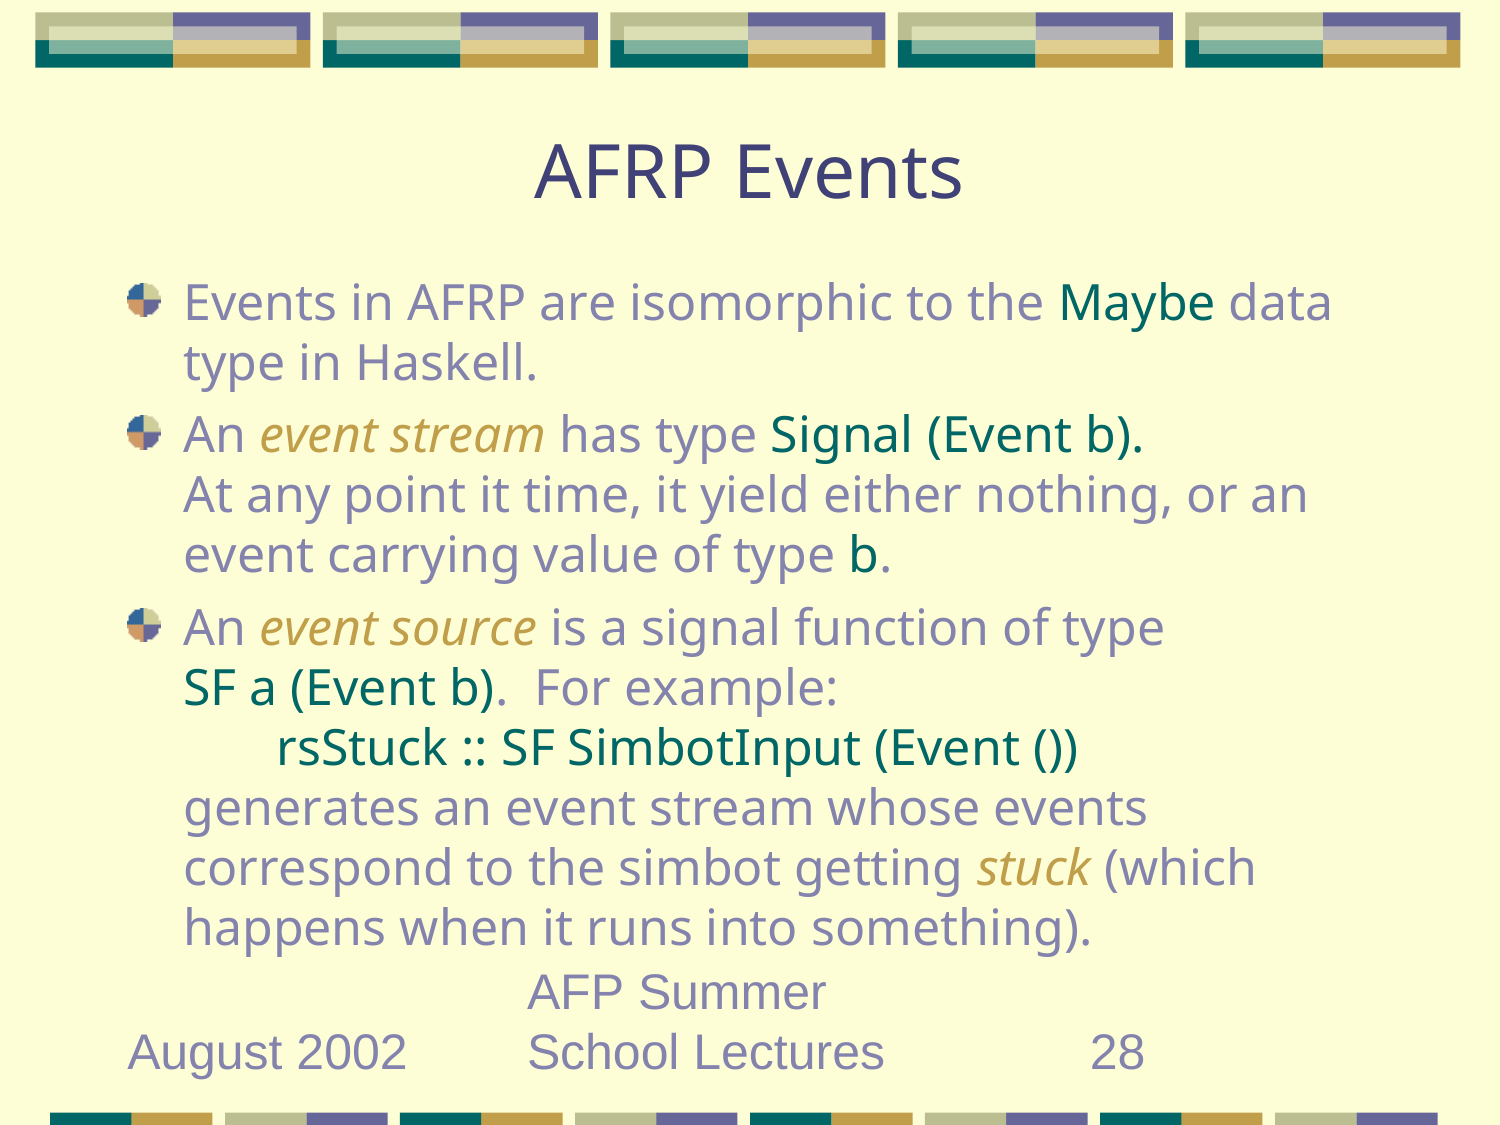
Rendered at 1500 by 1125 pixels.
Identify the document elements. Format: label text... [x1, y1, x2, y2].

list Events in AFRP are isomorphic to the Maybe data type in Haskell. An event stream has type Signal (Event b). At any point it time, it yield either nothing, or an event carrying value of type b. An event source is a signal function of type SF a (Event b). For example: rsStuck :: SF SimbotInput (Event ()) generates an event stream whose events correspond to the simbot getting stuck (which happens when it runs into something). [112, 262, 1388, 1001]
title AFRP Events [112, 99, 1388, 238]
